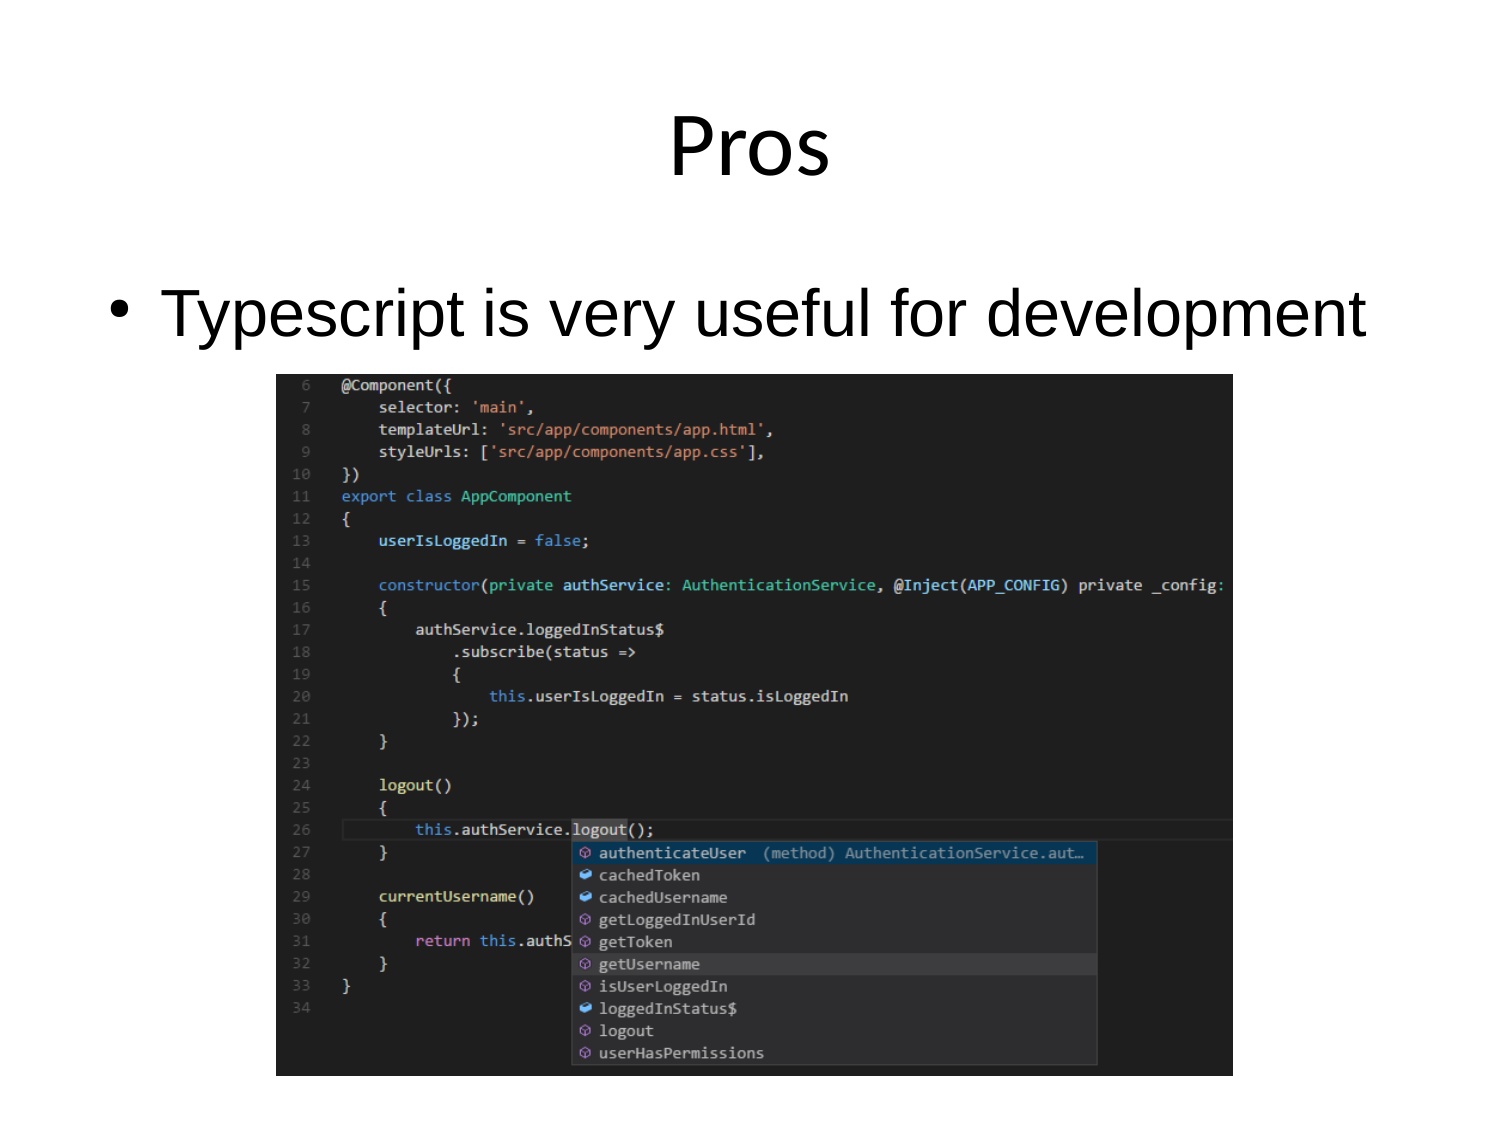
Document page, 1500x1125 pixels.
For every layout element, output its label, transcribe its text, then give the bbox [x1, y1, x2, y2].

list Typescript is very useful for development [75, 262, 1426, 1005]
picture [276, 374, 1233, 1077]
title Pros [75, 45, 1426, 233]
